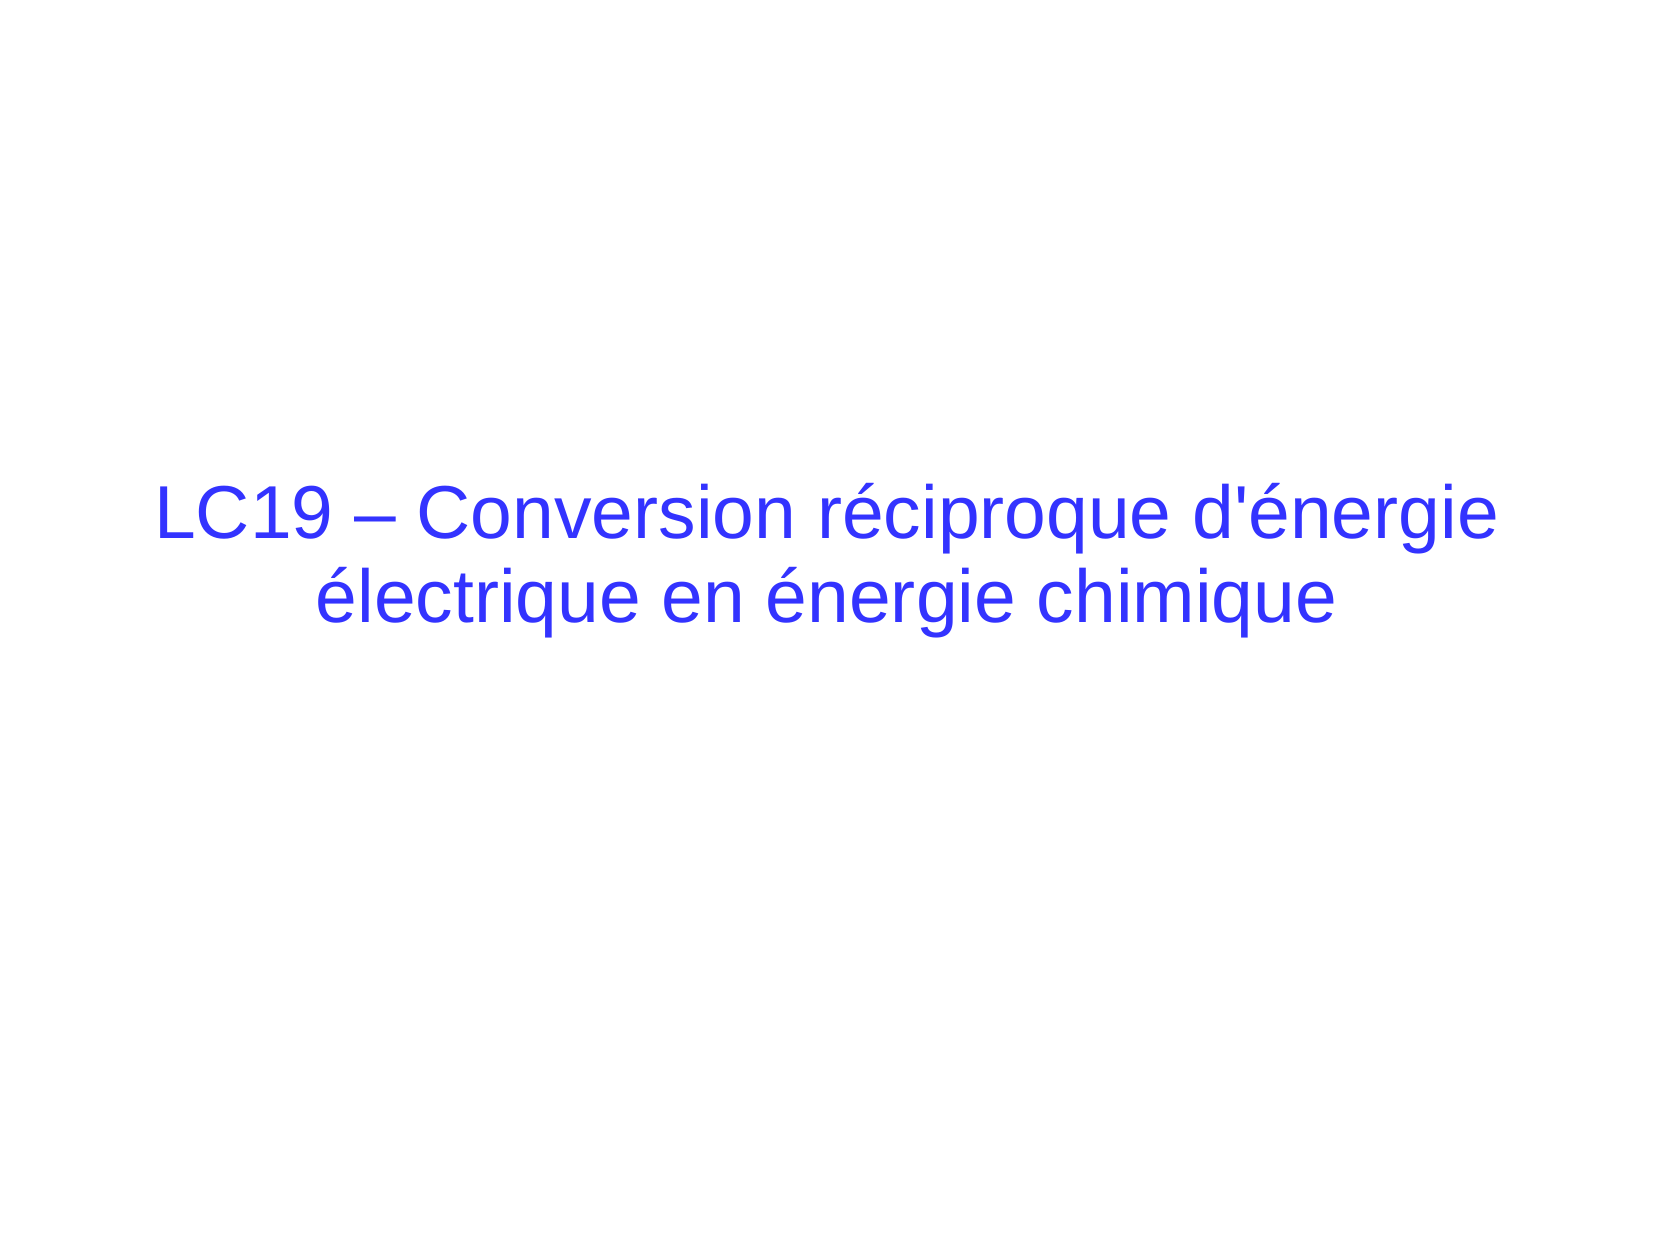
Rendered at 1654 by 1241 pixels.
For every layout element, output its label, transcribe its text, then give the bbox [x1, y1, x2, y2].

title LC19 – Conversion réciproque d'énergie électrique en énergie chimique [82, 451, 1571, 659]
